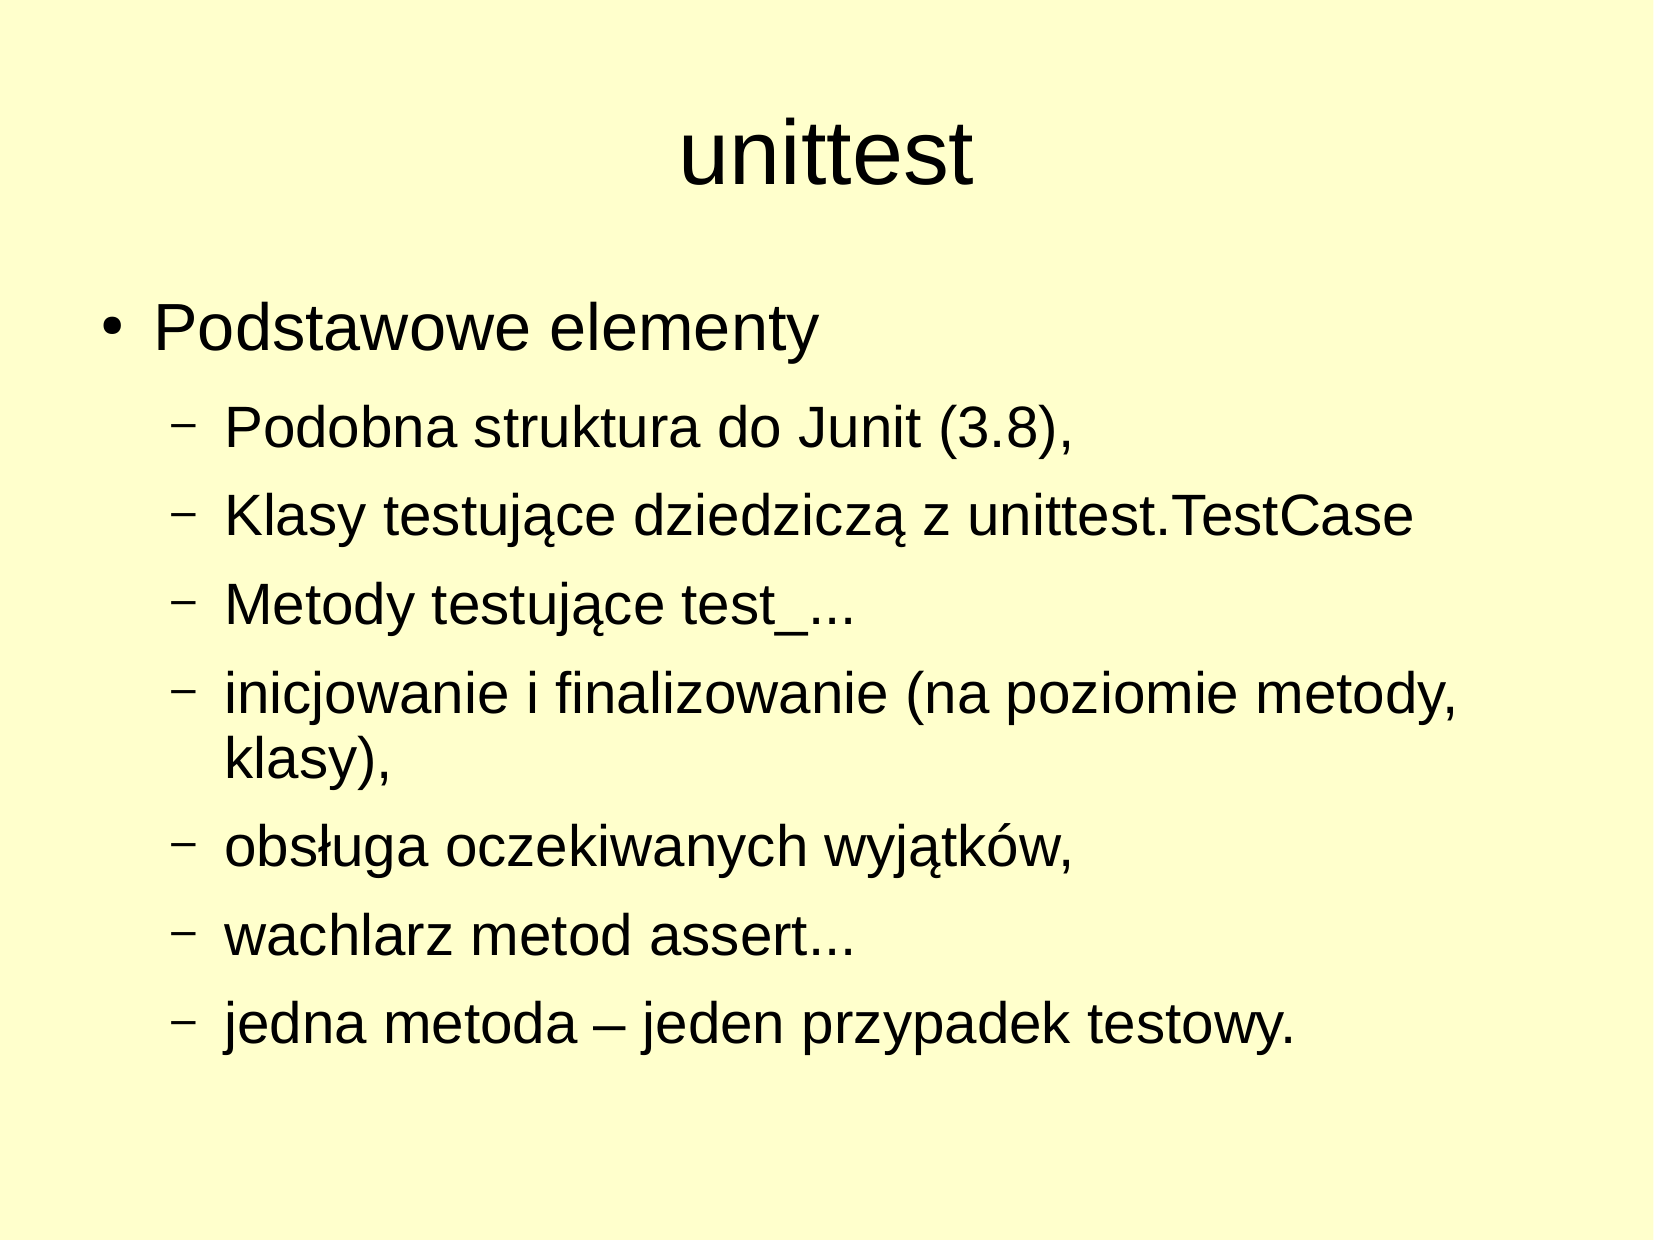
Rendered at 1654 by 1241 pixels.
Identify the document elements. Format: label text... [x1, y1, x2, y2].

list Podstawowe elementy Podobna struktura do Junit (3.8), Klasy testujące dziedziczą z unittest.TestCase Metody testujące test_... inicjowanie i finalizowanie (na poziomie metody, klasy), obsługa oczekiwanych wyjątków, wachlarz metod assert... jedna metoda – jeden przypadek testowy. [82, 290, 1571, 1109]
title unittest [82, 49, 1571, 257]
